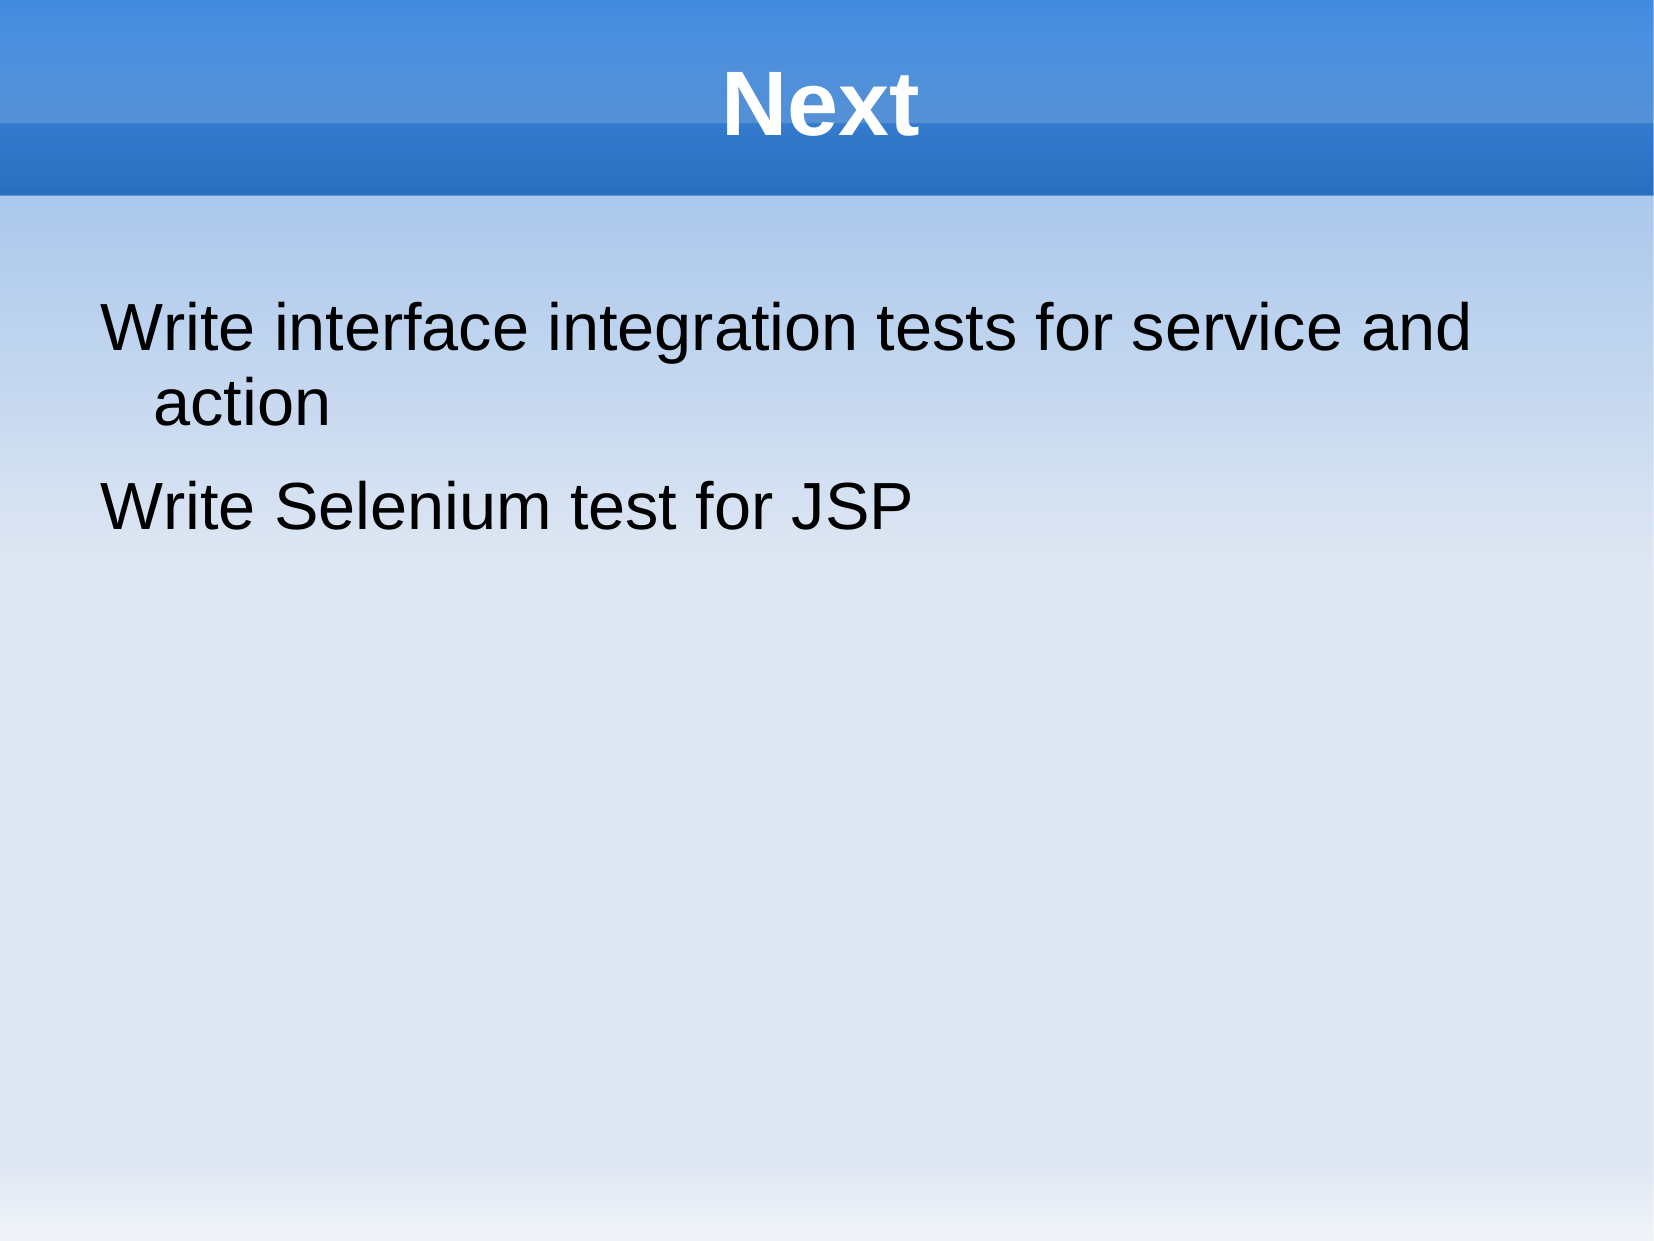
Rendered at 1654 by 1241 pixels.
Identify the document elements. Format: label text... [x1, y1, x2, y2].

title Next [76, 7, 1565, 200]
list Write interface integration tests for service and action Write Selenium test for JSP [82, 290, 1571, 1094]
picture [0, 0, 1654, 1241]
